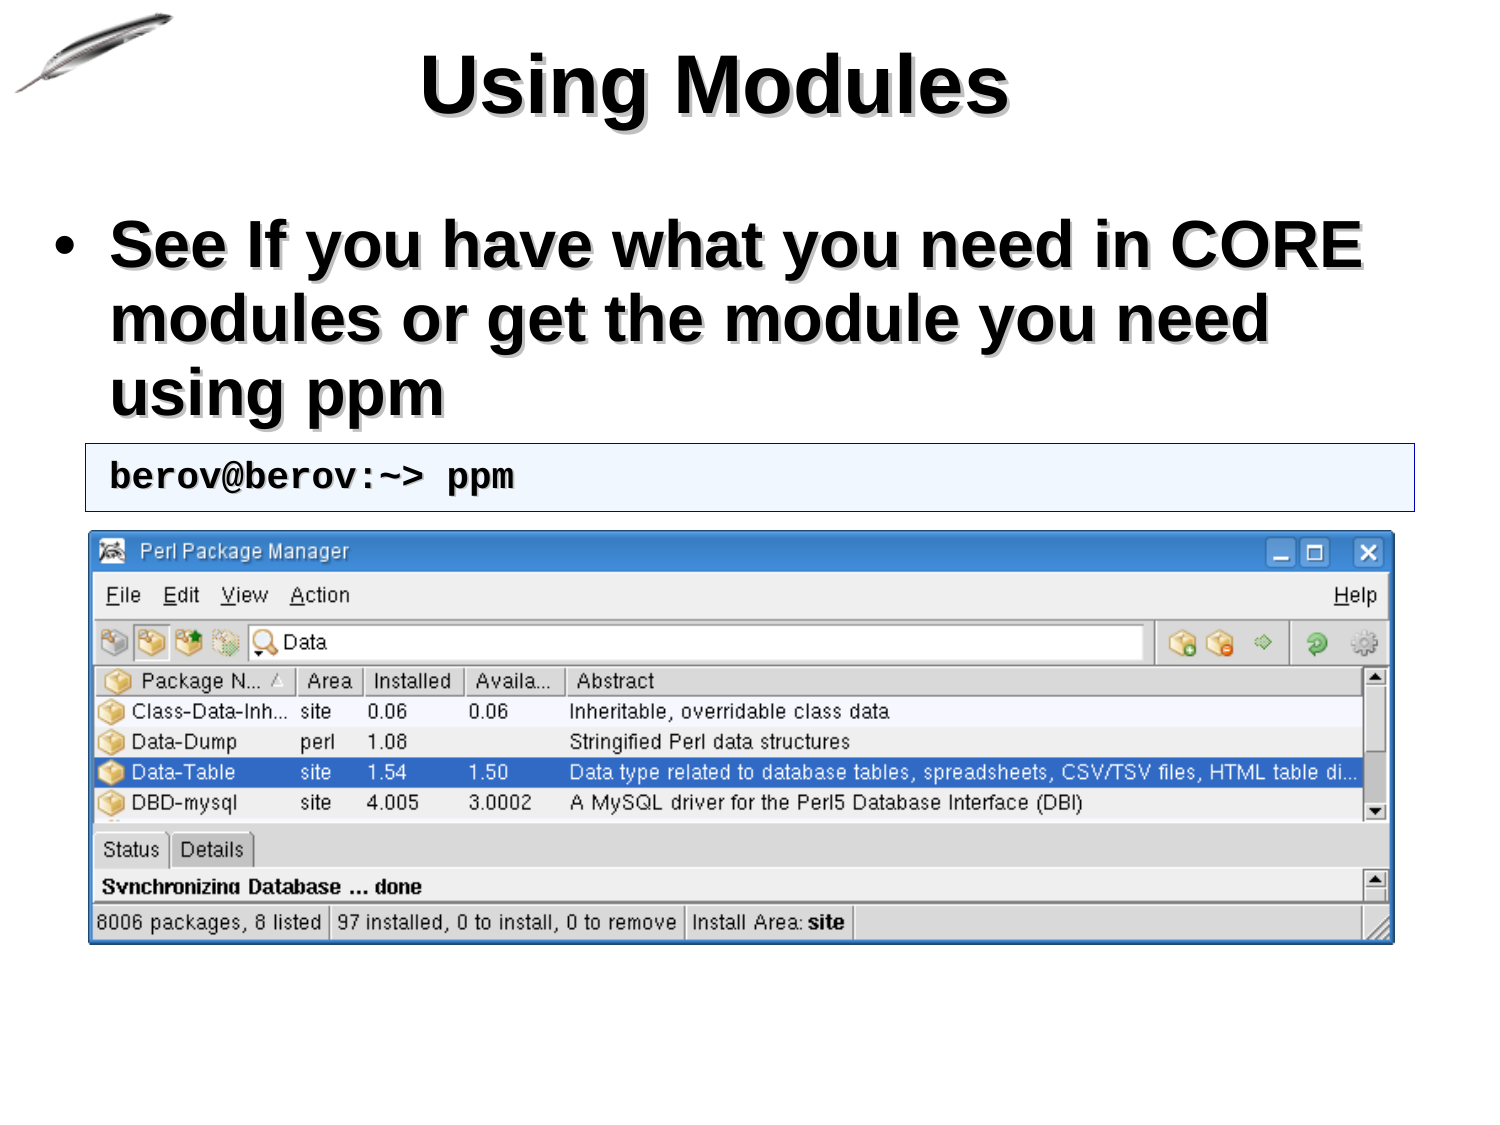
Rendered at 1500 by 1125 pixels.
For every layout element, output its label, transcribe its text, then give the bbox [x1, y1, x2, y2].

picture [88, 530, 1395, 945]
list See If you have what you need in CORE modules or get the module you need using ppm [53, 207, 1447, 1084]
picture [11, 11, 179, 95]
text_box berov@berov:~> ppm [85, 442, 1415, 512]
title Using Modules [419, 0, 1459, 179]
